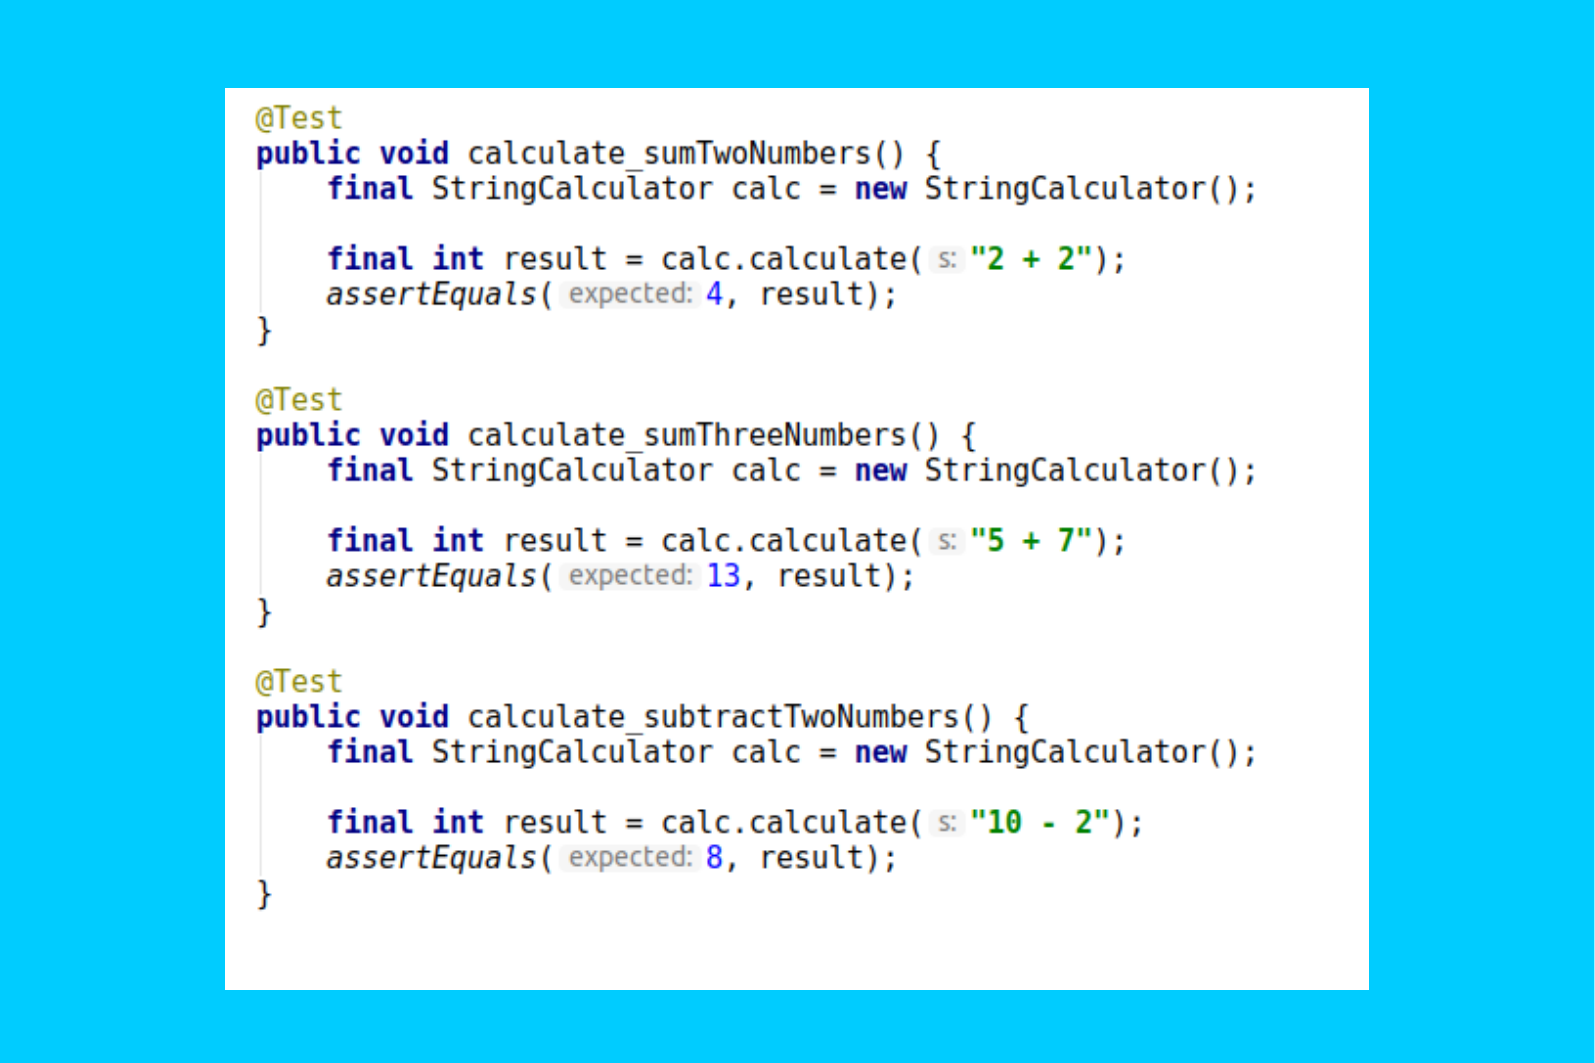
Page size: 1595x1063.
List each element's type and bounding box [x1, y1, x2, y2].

picture [226, 89, 1368, 989]
